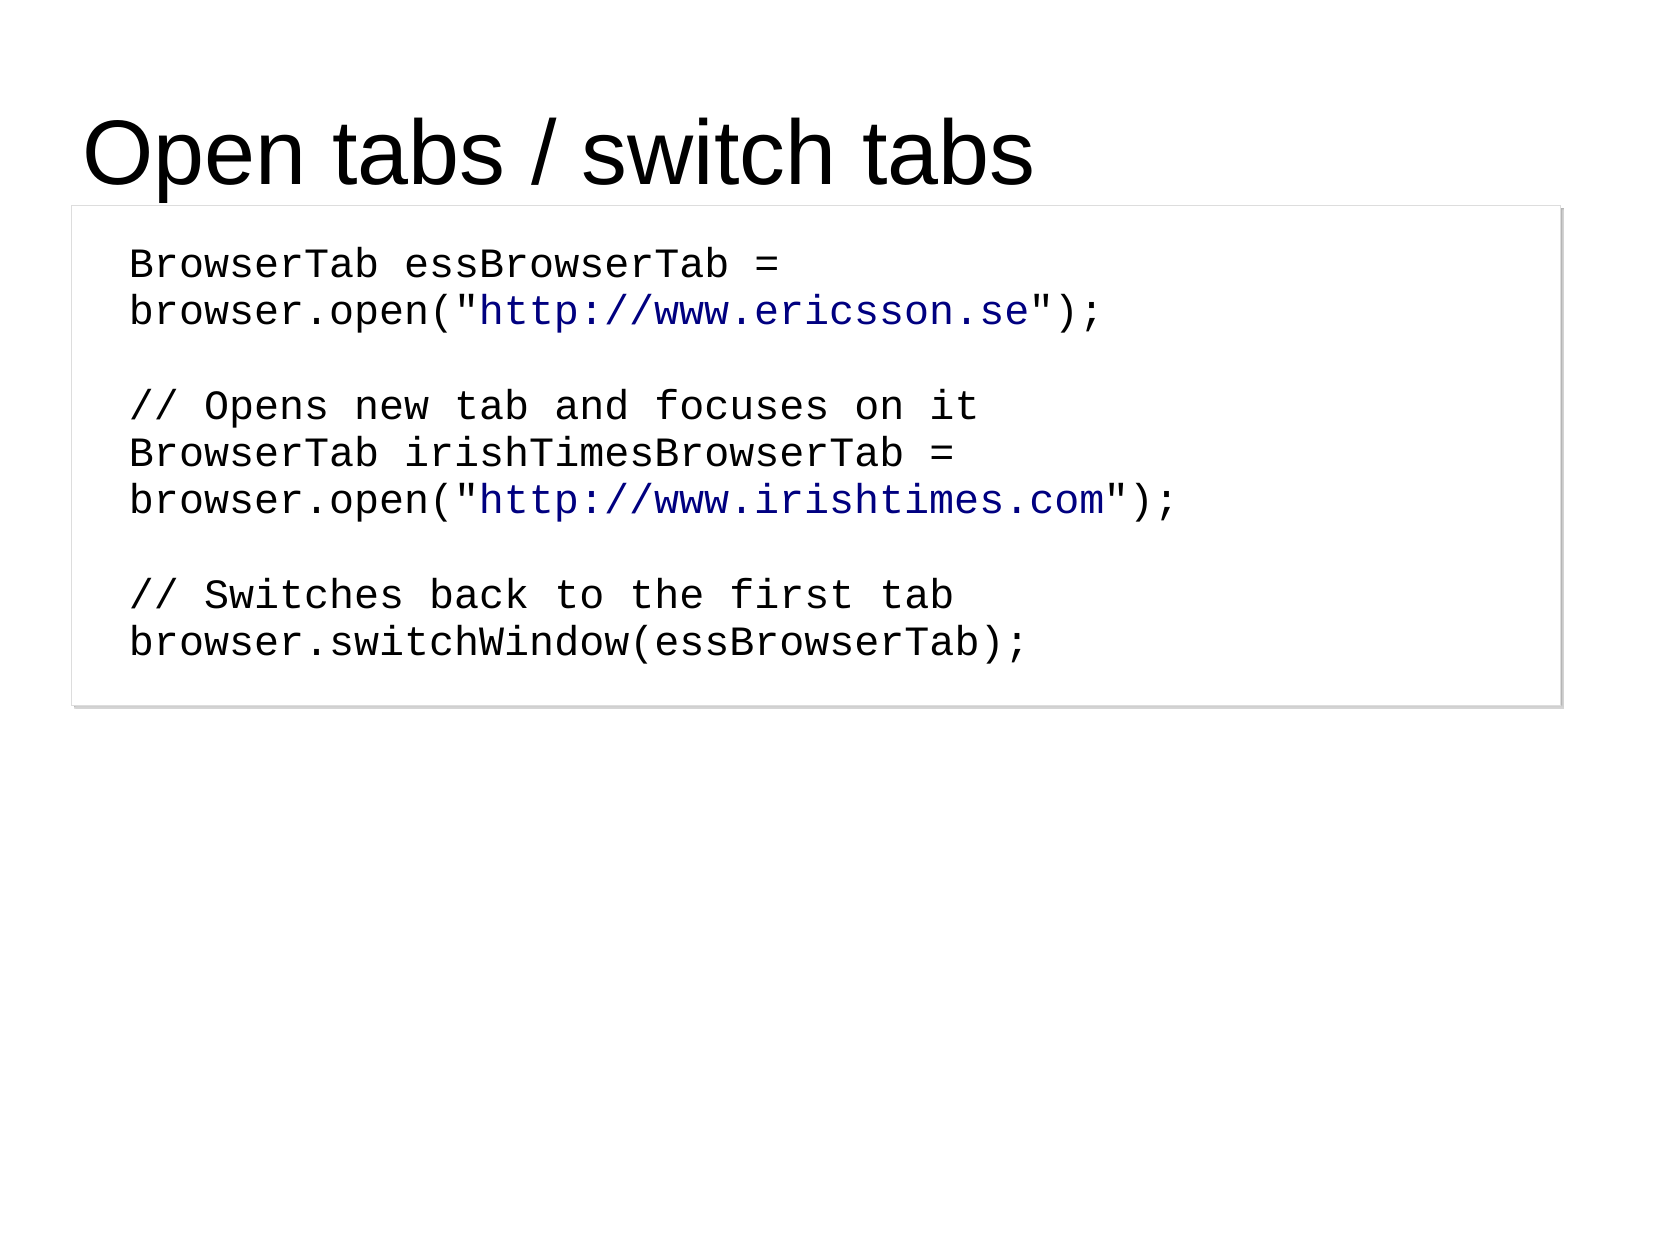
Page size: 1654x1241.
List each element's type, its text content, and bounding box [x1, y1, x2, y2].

subtitle BrowserTab essBrowserTab = browser.open("http://www.ericsson.se"); // Opens new tab and focuses on it BrowserTab irishTimesBrowserTab = browser.open("http://www.irishtimes.com"); // Switches back to the first tab browser.switchWindow(essBrowserTab); [71, 205, 1561, 706]
title Open tabs / switch tabs [82, 49, 1571, 257]
